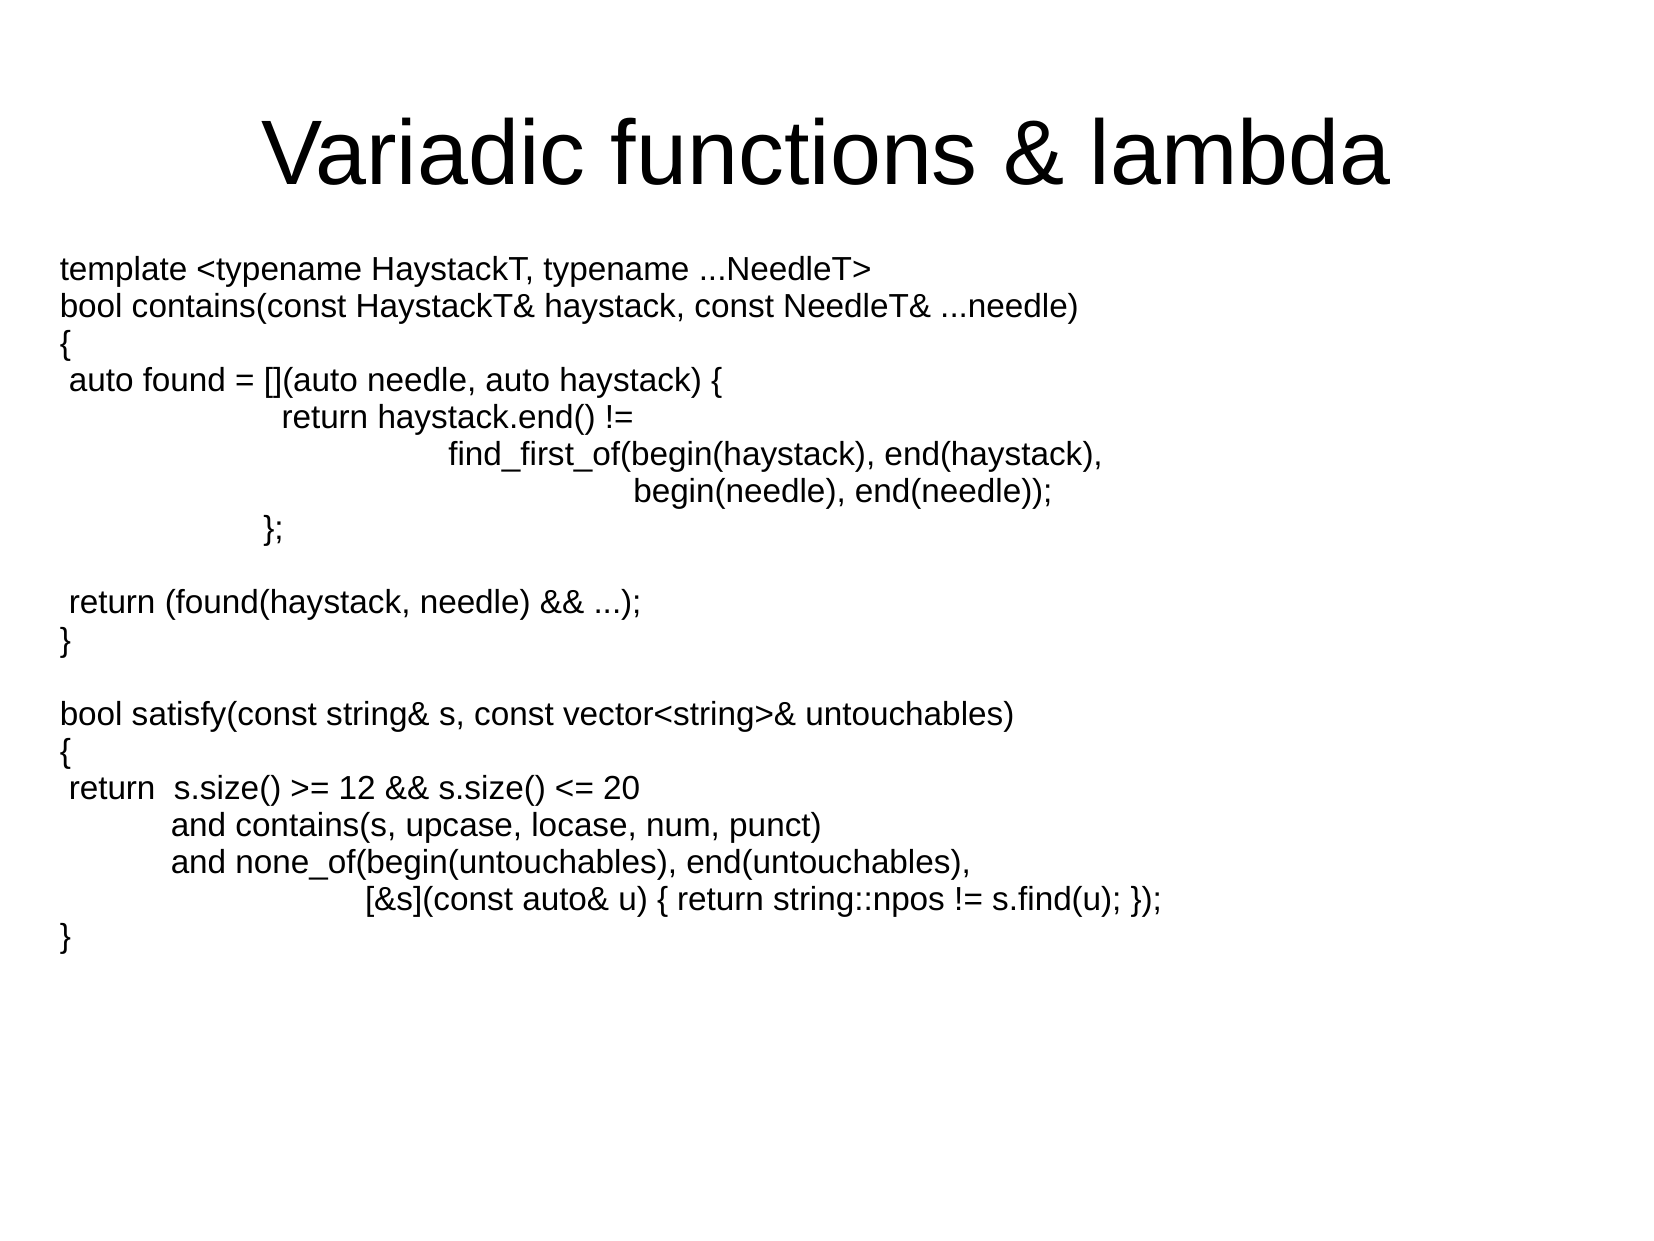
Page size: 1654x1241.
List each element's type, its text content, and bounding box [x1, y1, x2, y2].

title Variadic functions & lambda [82, 49, 1571, 243]
text_box template <typename HaystackT, typename ...NeedleT> bool contains(const HaystackT& haystack, const NeedleT& ...needle) { auto found = [](auto needle, auto haystack) { return haystack.end() != find_first_of(begin(haystack), end(haystack), begin(needle), end(needle)); }; return (found(haystack, needle) && ...); } bool satisfy(const string& s, const vector<string>& untouchables) { return s.size() >= 12 && s.size() <= 20 and contains(s, upcase, locase, num, punct) and none_of(begin(untouchables), end(untouchables), [&s](const auto& u) { return string::npos != s.find(u); }); } [45, 243, 1621, 1046]
